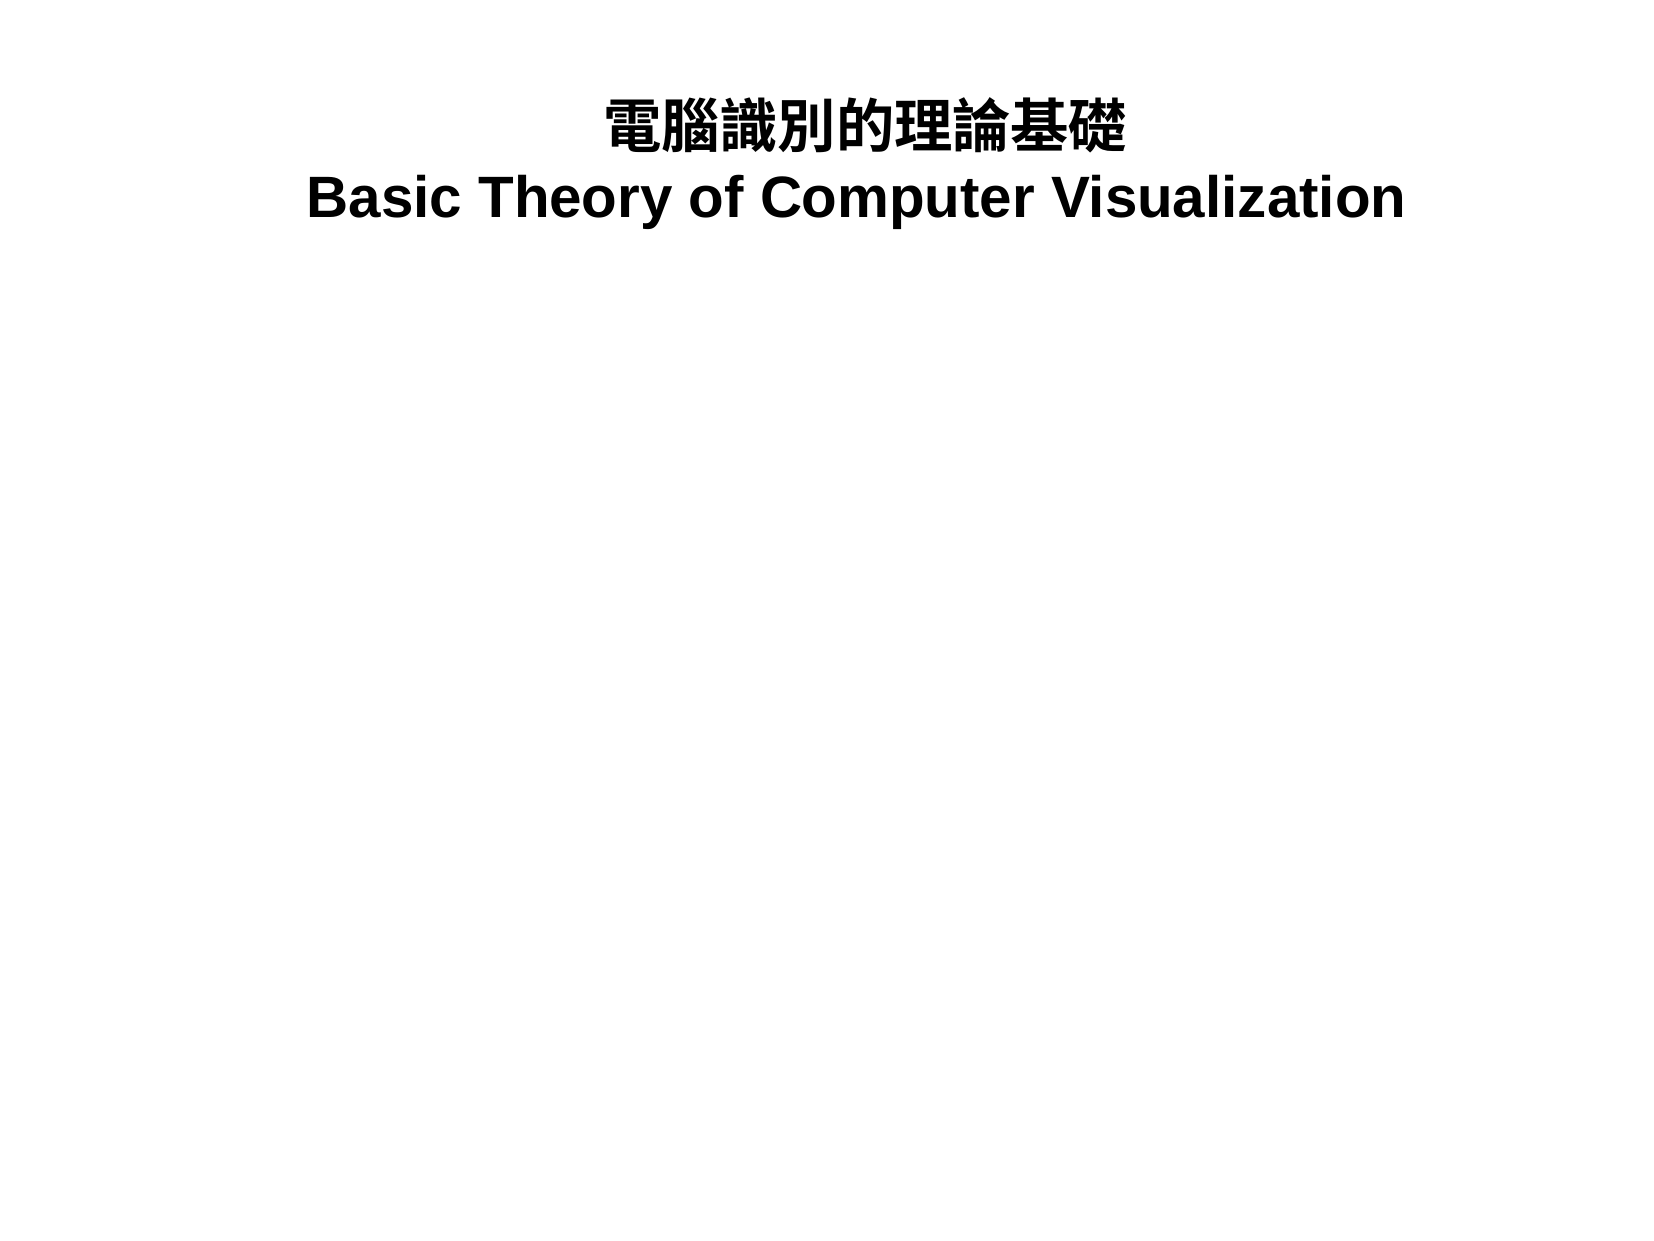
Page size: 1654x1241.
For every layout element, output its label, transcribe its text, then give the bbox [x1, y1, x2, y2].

title 電腦識別的理論基礎 Basic Theory of Computer Visualization [103, 51, 1592, 259]
